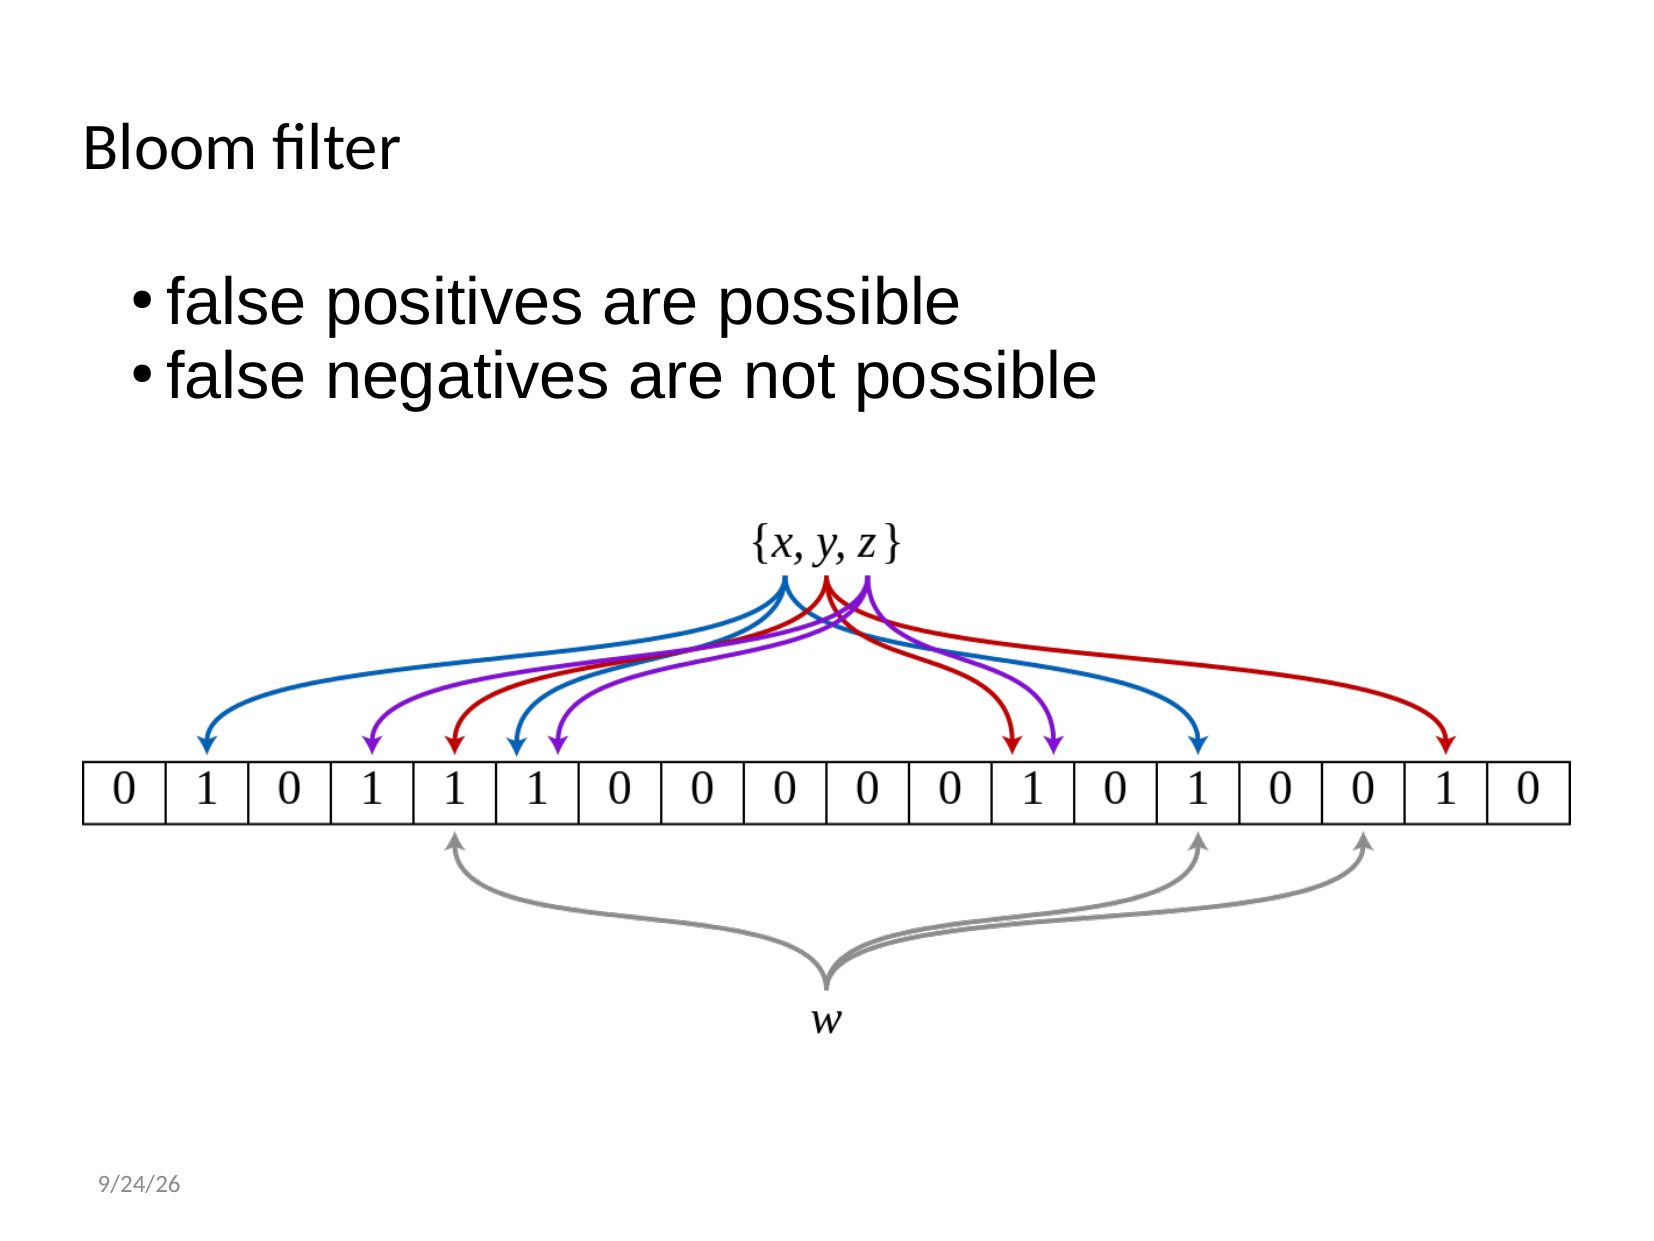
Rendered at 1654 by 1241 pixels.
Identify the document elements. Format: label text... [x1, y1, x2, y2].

text_box false positives are possible false negatives are not possible [115, 256, 1221, 476]
title Bloom filter [82, 49, 1571, 257]
picture [82, 515, 1571, 1051]
